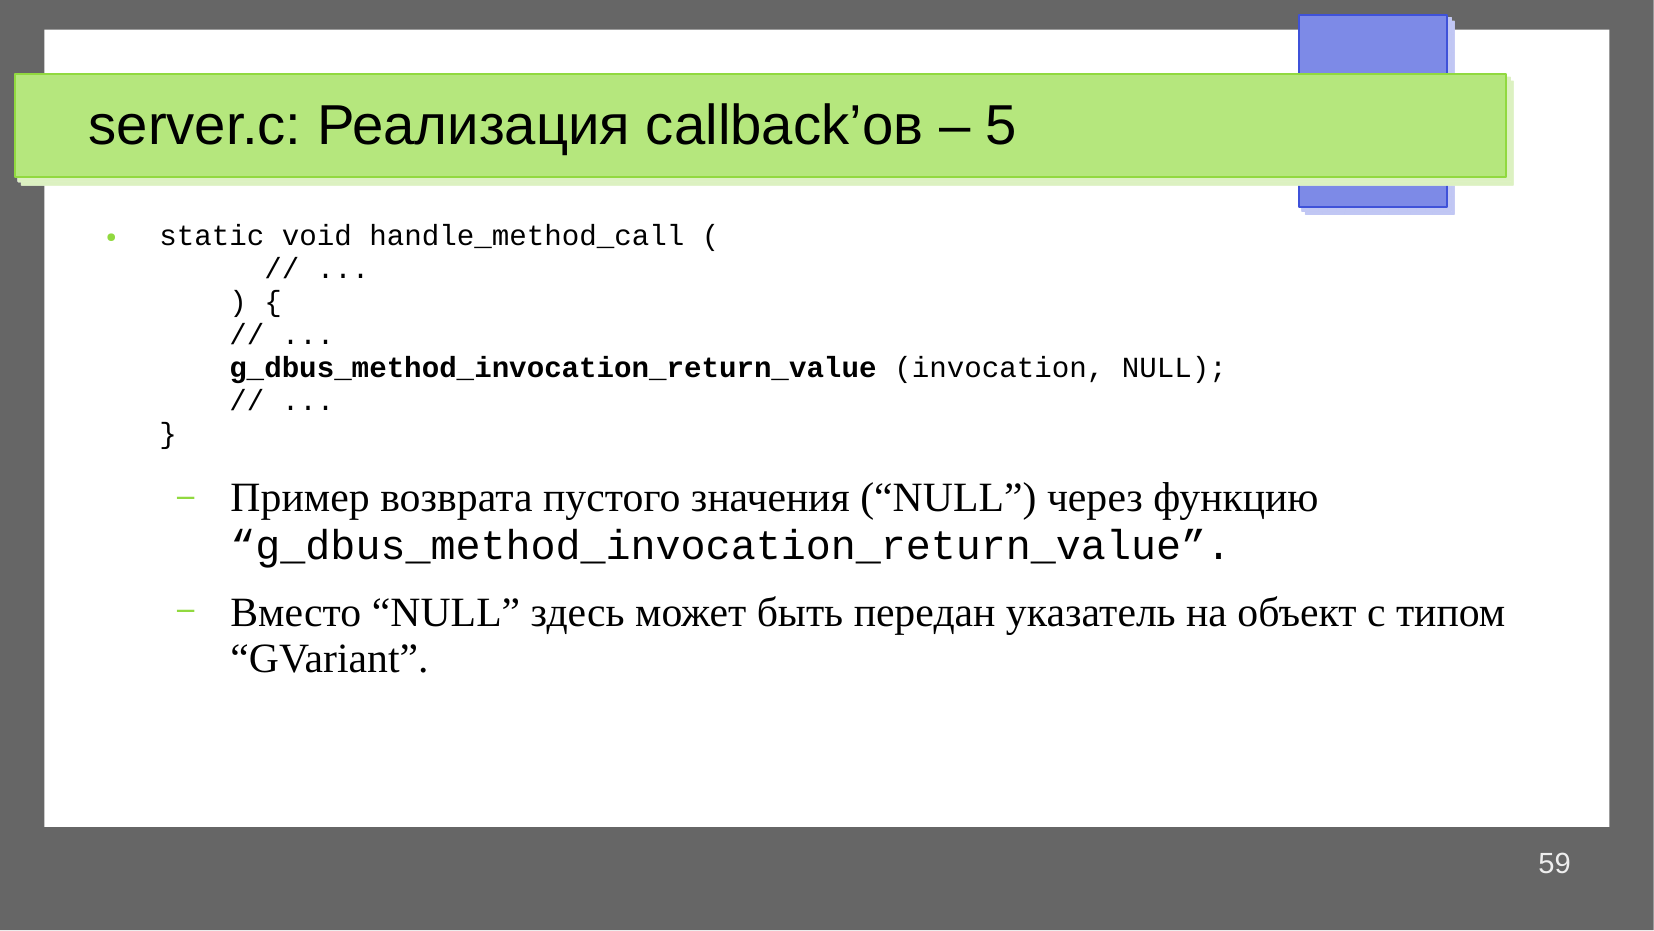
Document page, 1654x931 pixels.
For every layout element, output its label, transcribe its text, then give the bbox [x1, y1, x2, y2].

list static void handle_method_call ( // ... ) { // ... g_dbus_method_invocation_return_value (invocation, NULL); // ... } Пример возврата пустого значения (“NULL”) через функцию “g_dbus_method_invocation_return_value”. Вместо “NULL” здесь может быть передан указатель на объект с типом “GVariant”. [88, 221, 1565, 813]
title server.c: Реализация callback’ов – 5 [88, 73, 1506, 178]
